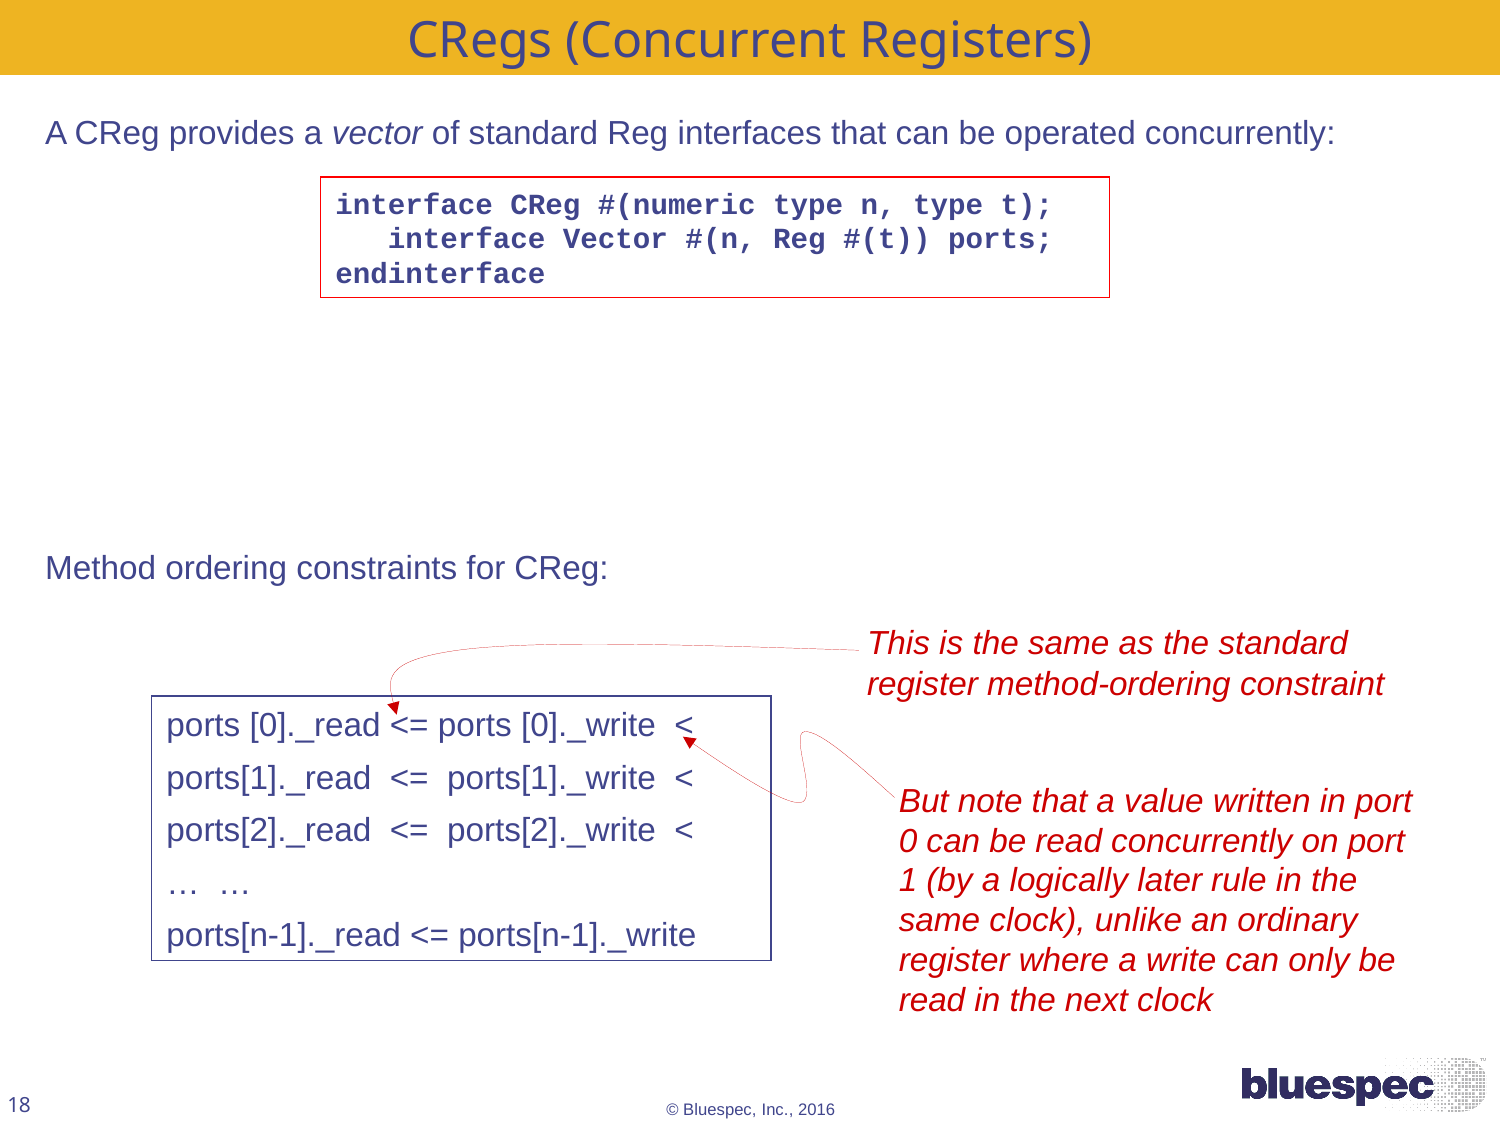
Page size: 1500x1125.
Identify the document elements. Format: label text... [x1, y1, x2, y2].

picture [1242, 1058, 1487, 1112]
slide_number <number> [7, 1044, 320, 1120]
text_box CRegs (Concurrent Registers) [0, 0, 1500, 75]
text_box This is the same as the standard register method-ordering constraint [852, 614, 1405, 709]
text_box But note that a value written in port 0 can be read concurrently on port 1 (by a logically later rule in the same clock), unlike an ordinary register where a write can only be read in the next clock [883, 771, 1437, 1026]
text_box ports [0]._read <= ports [0]._write < ports[1]._read <= ports[1]._write < ports[2]._read <= ports[2]._write < … … ports[n-1]._read <= ports[n-1]._write [151, 696, 771, 961]
text_box interface CReg #(numeric type n, type t); interface Vector #(n, Reg #(t)) ports; endinterface [320, 177, 1110, 298]
text_box Method ordering constraints for CReg: [30, 539, 1403, 594]
text_box A CReg provides a vector of standard Reg interfaces that can be operated concurrently: [30, 104, 1382, 159]
